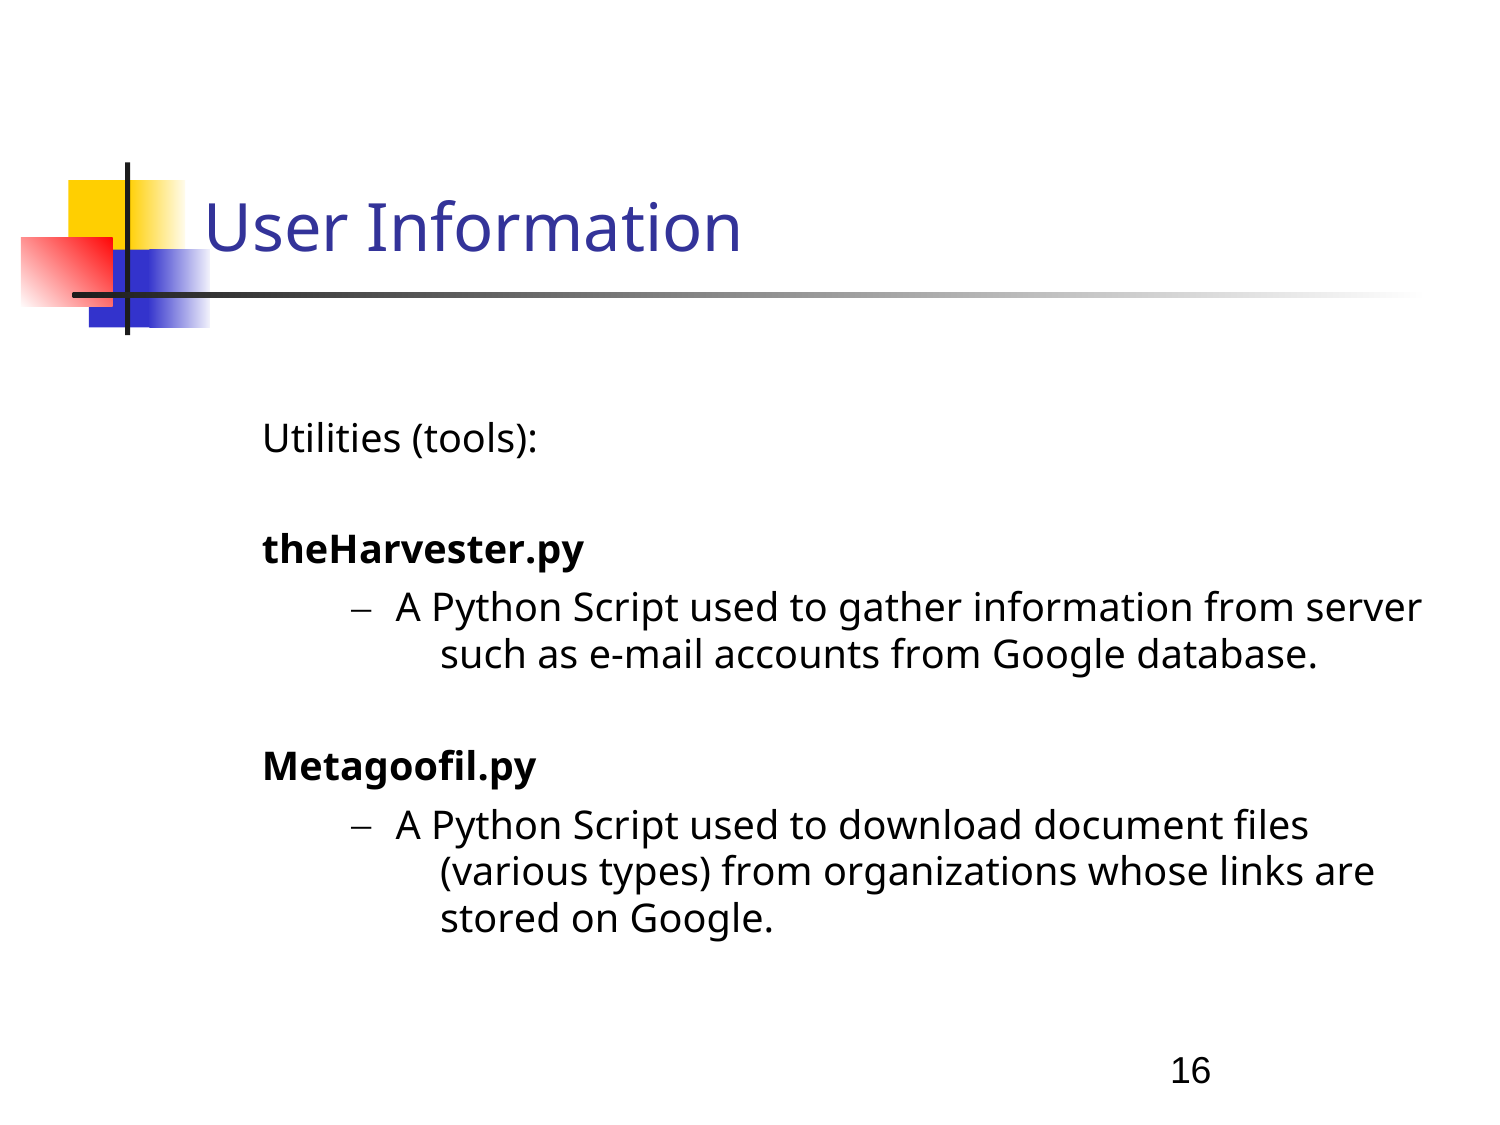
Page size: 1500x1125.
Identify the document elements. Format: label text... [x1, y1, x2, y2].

list Utilities (tools): theHarvester.py A Python Script used to gather information from server such as e-mail accounts from Google database. Metagoofil.py A Python Script used to download document files (various types) from organizations whose links are stored on Google. [193, 331, 1469, 1007]
title User Information [188, 35, 1468, 276]
